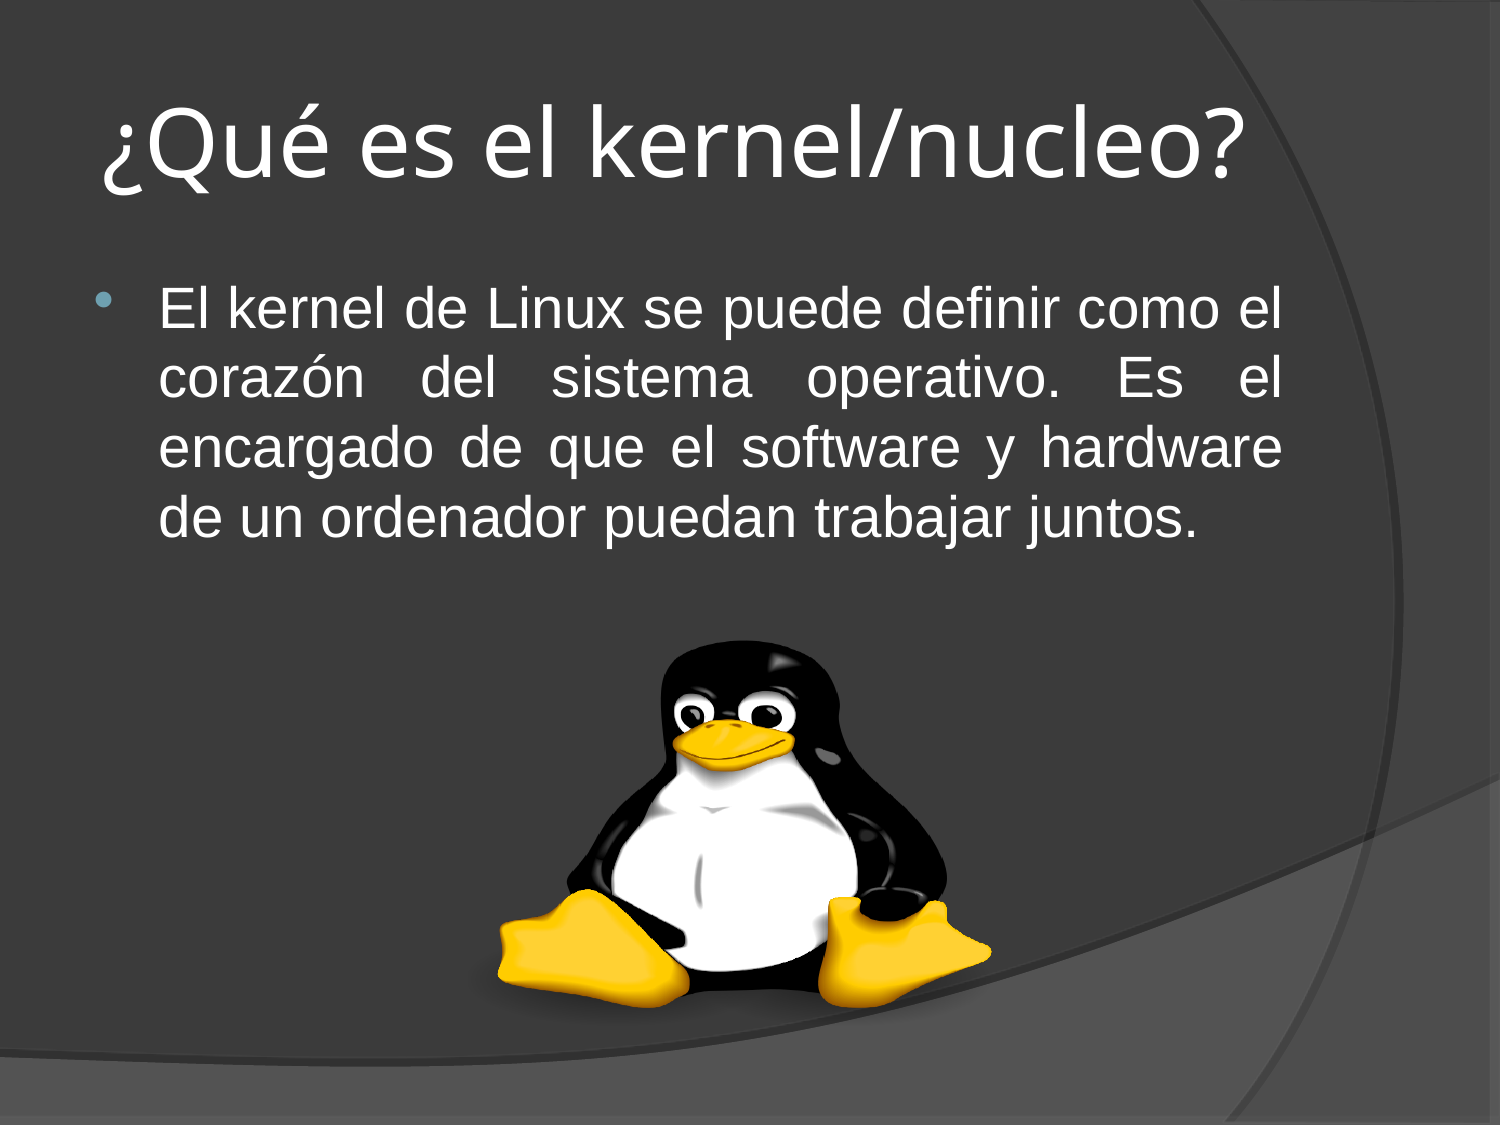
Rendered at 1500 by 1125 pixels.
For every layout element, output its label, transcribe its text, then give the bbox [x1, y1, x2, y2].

title ¿Qué es el kernel/nucleo? [75, 45, 1300, 233]
list El kernel de Linux se puede definir como el corazón del sistema operativo. Es el encargado de que el software y hardware de un ordenador puedan trabajar juntos. [75, 262, 1300, 1005]
picture [468, 621, 1022, 1027]
